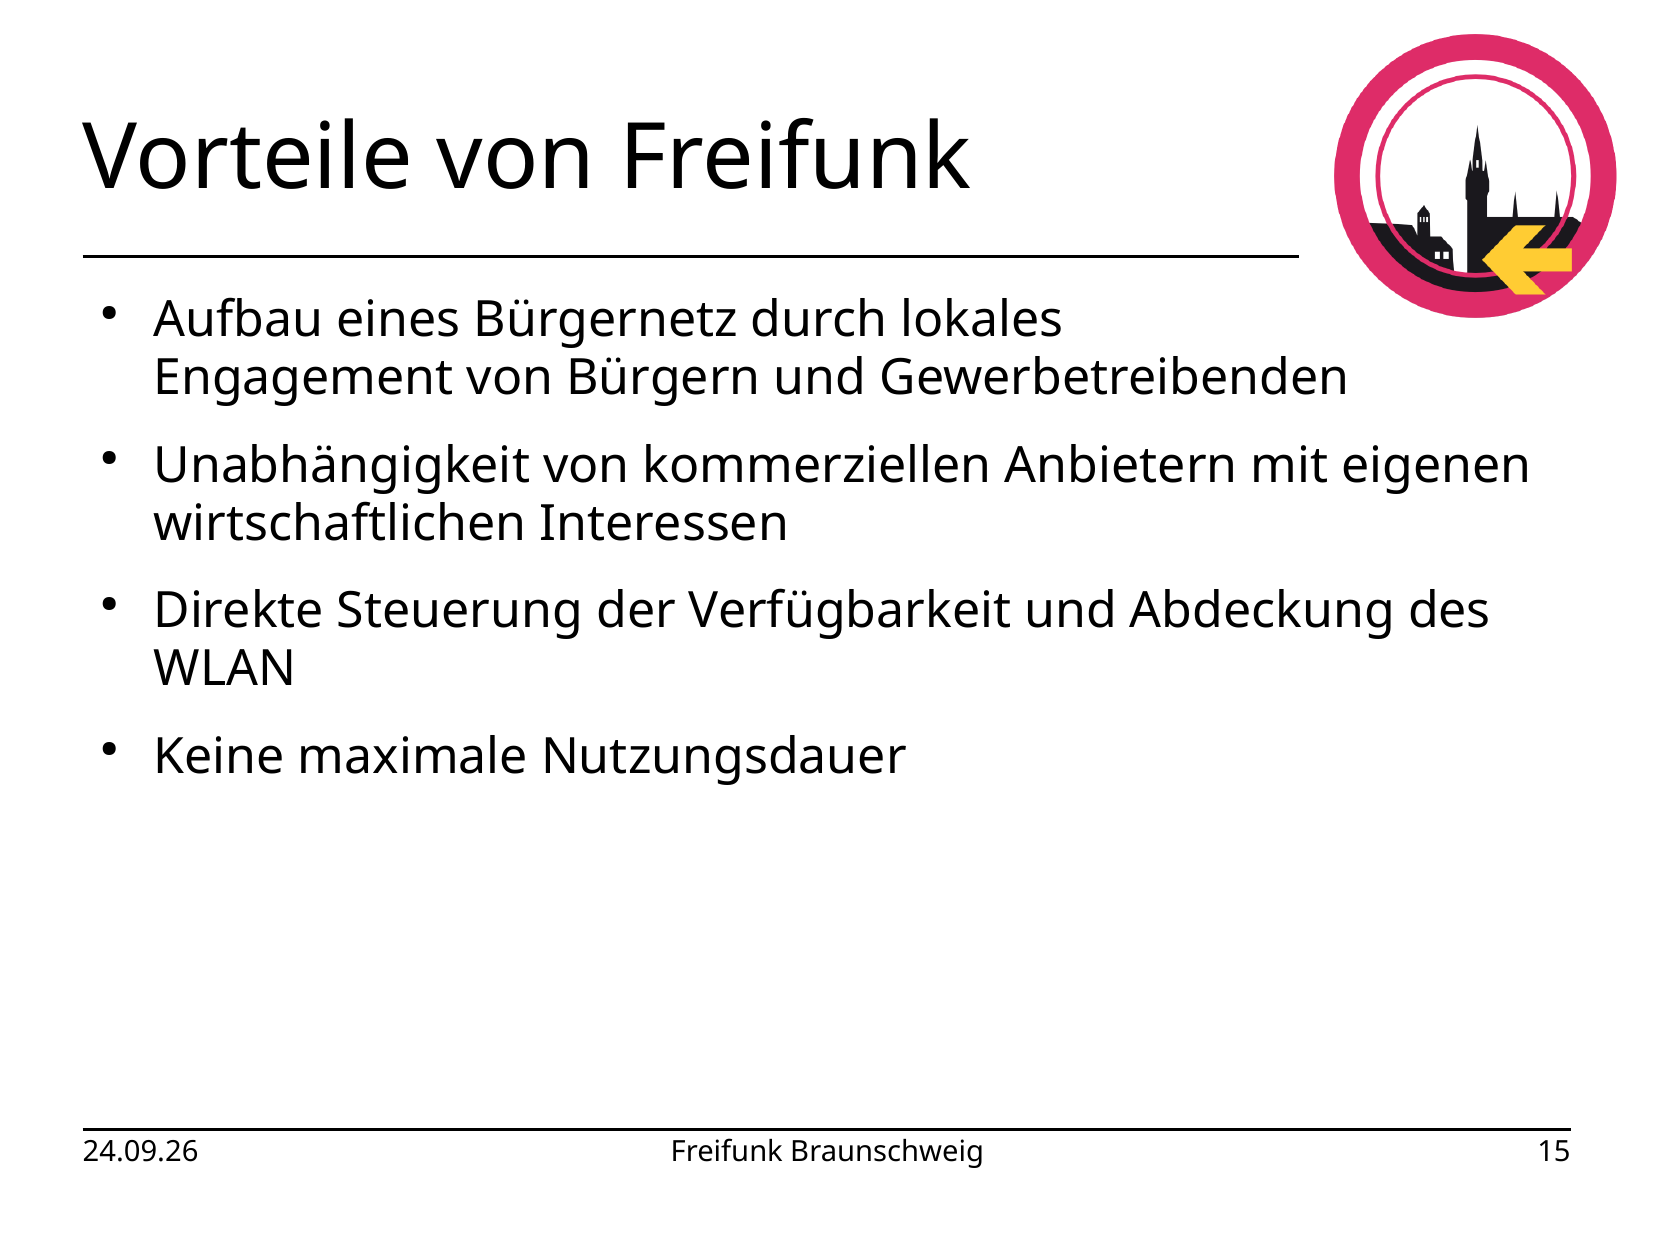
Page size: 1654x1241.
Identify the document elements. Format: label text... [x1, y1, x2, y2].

picture [1331, 32, 1619, 319]
title Vorteile von Freifunk [82, 49, 1300, 257]
list Aufbau eines Bürgernetz durch lokales Engagement von Bürgern und Gewerbetreibenden Unabhängigkeit von kommerziellen Anbietern mit eigenen wirtschaftlichen Interessen Direkte Steuerung der Verfügbarkeit und Abdeckung des WLAN Keine maximale Nutzungsdauer [82, 290, 1538, 1010]
